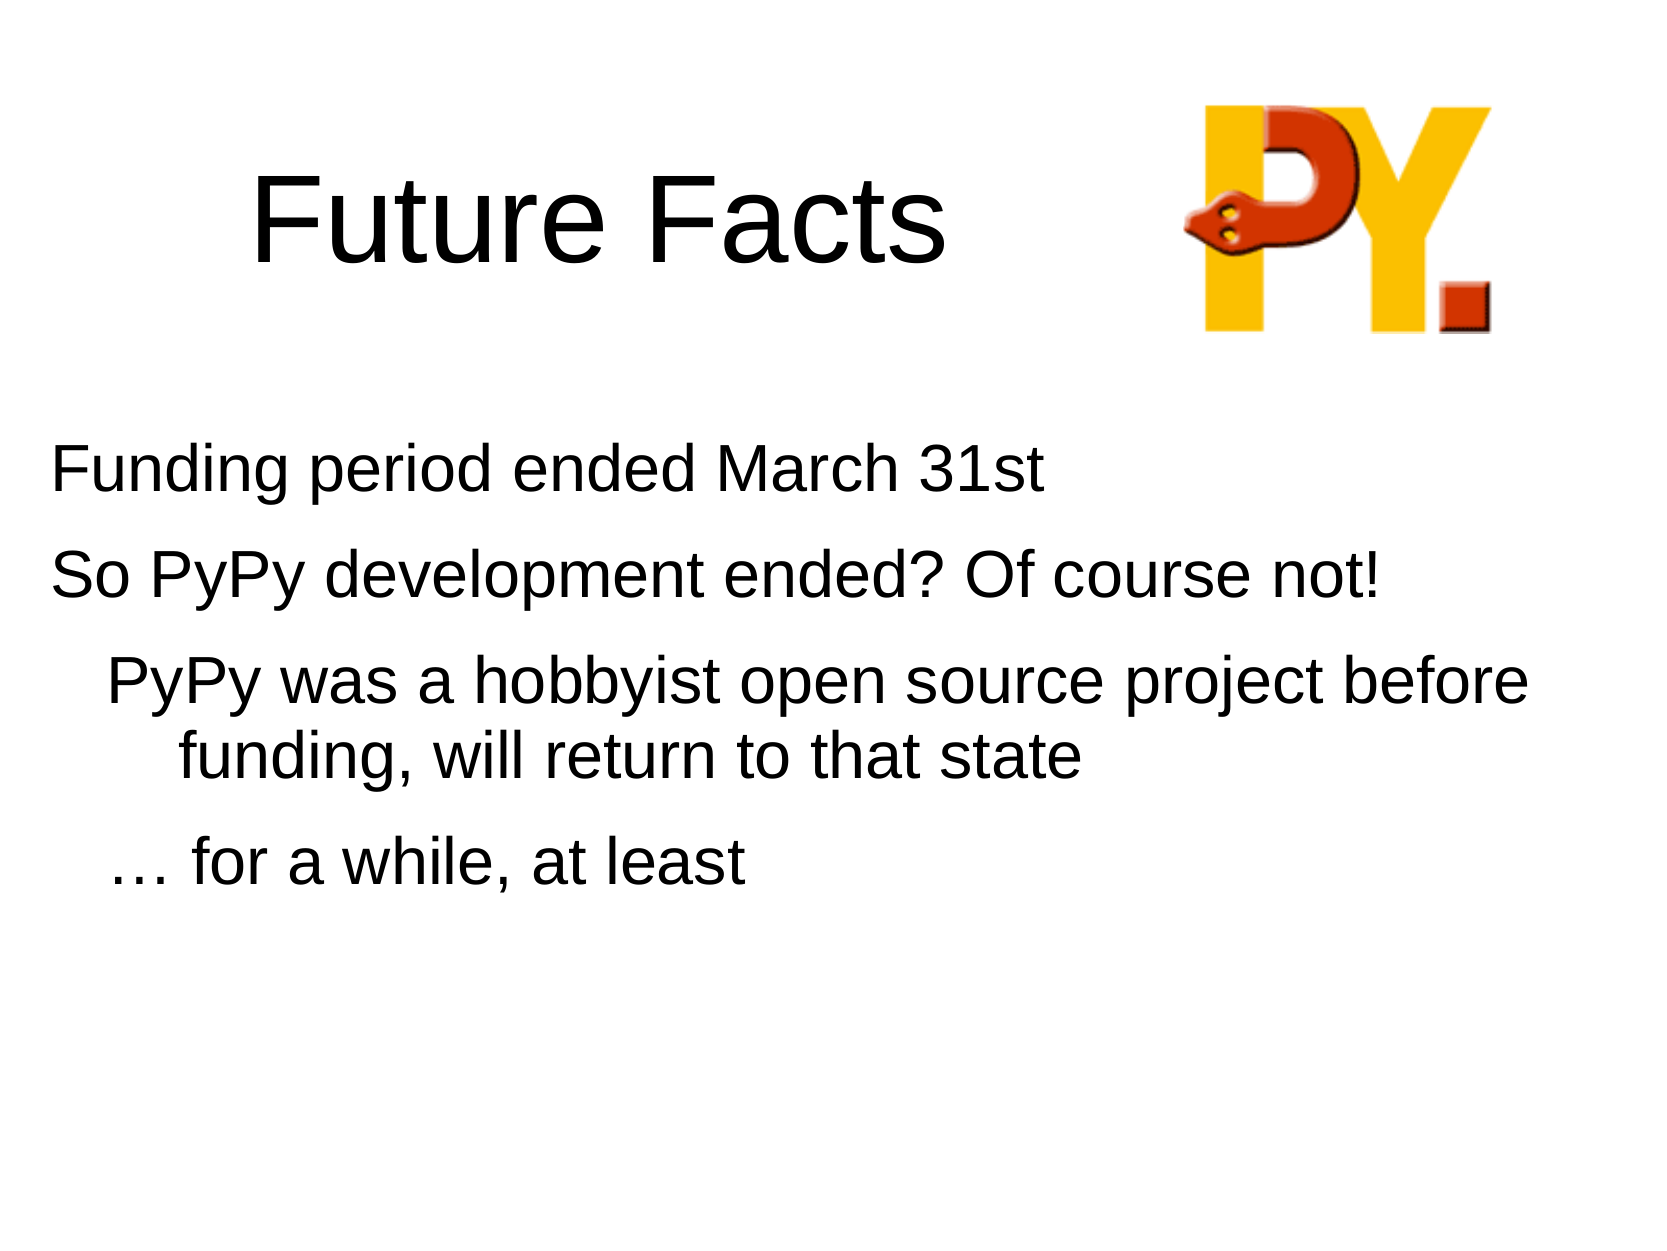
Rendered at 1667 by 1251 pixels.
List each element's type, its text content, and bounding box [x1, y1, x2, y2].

picture [1183, 104, 1494, 334]
title Future Facts [37, 62, 1161, 376]
list Funding period ended March 31st So PyPy development ended? Of course not! PyPy was a hobbyist open source project before funding, will return to that state … for a while, at least [0, 422, 1651, 1192]
